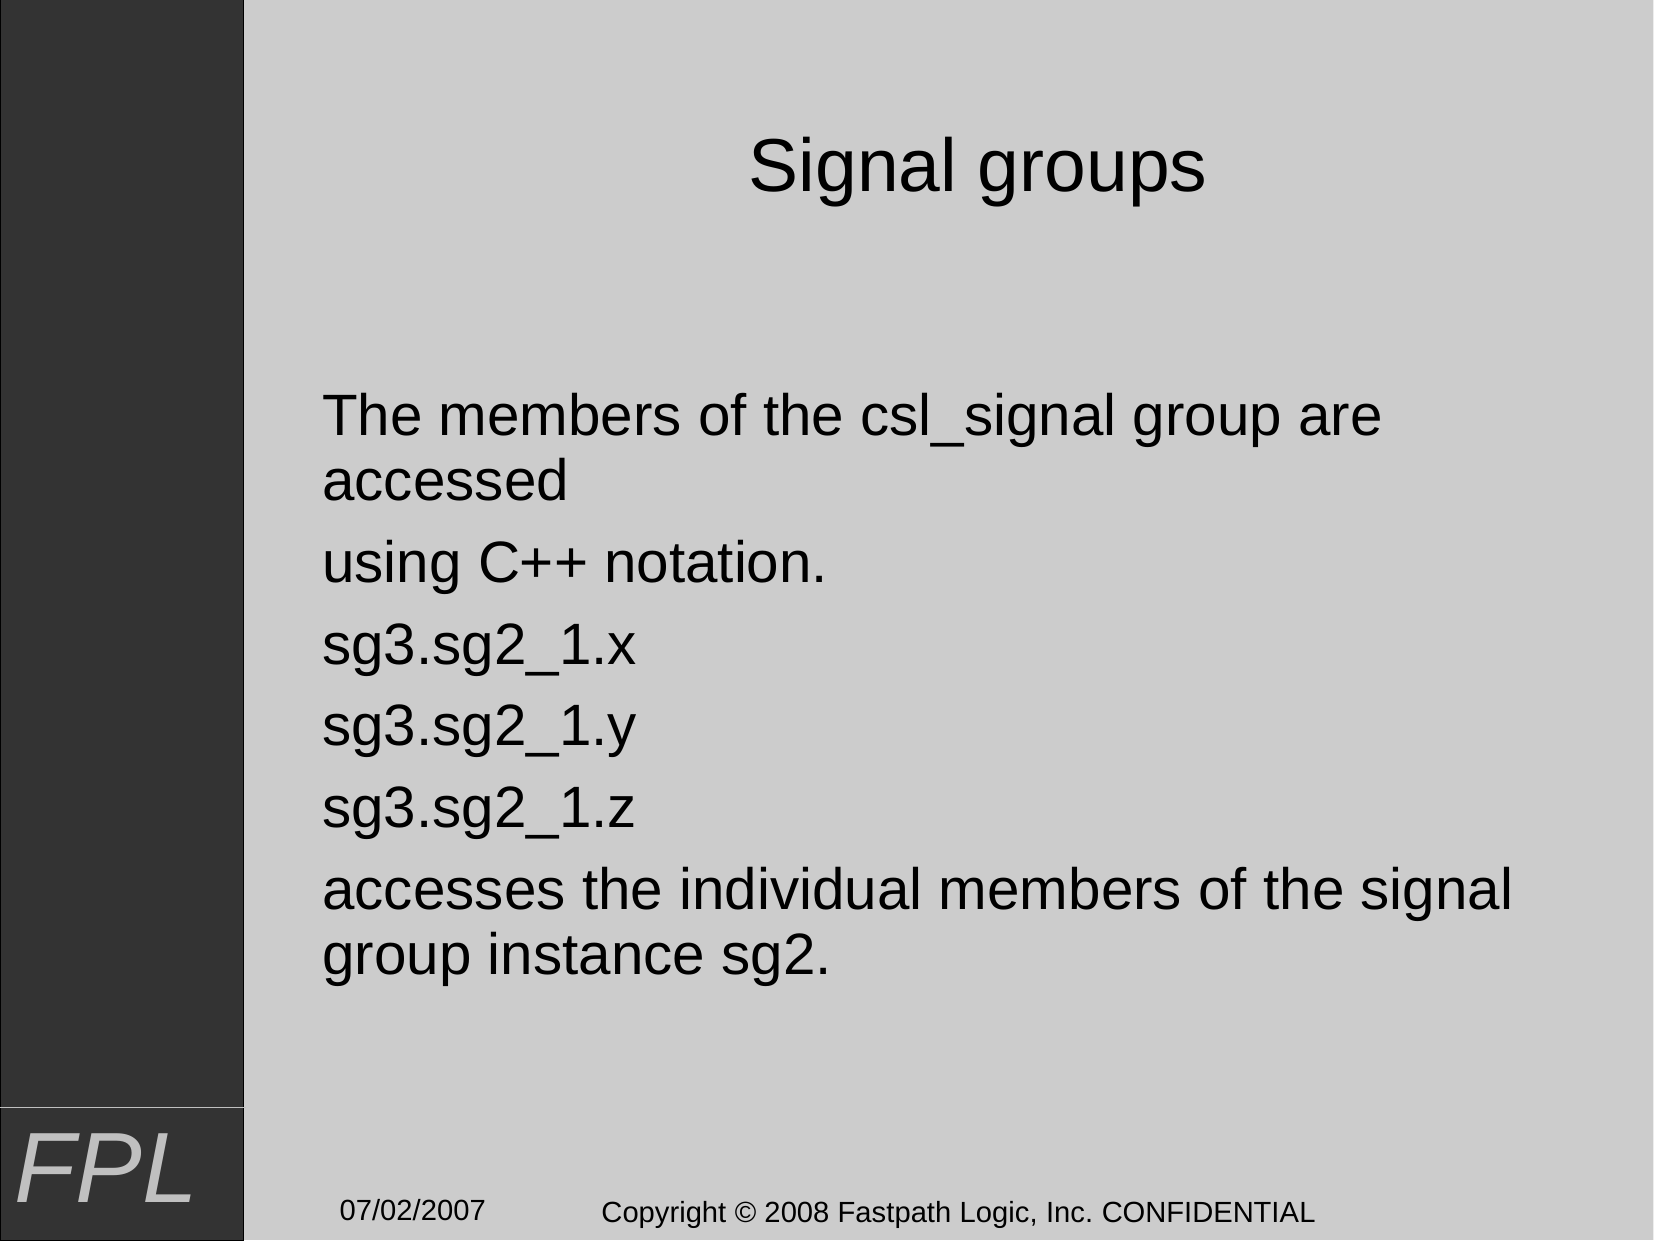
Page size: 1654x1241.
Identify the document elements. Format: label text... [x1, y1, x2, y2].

title Signal groups [427, 57, 1530, 272]
subtitle The members of the csl_signal group are accessed using C++ notation. sg3.sg2_1.x sg3.sg2_1.y sg3.sg2_1.z accesses the individual members of the signal group instance sg2. [322, 272, 1635, 1179]
